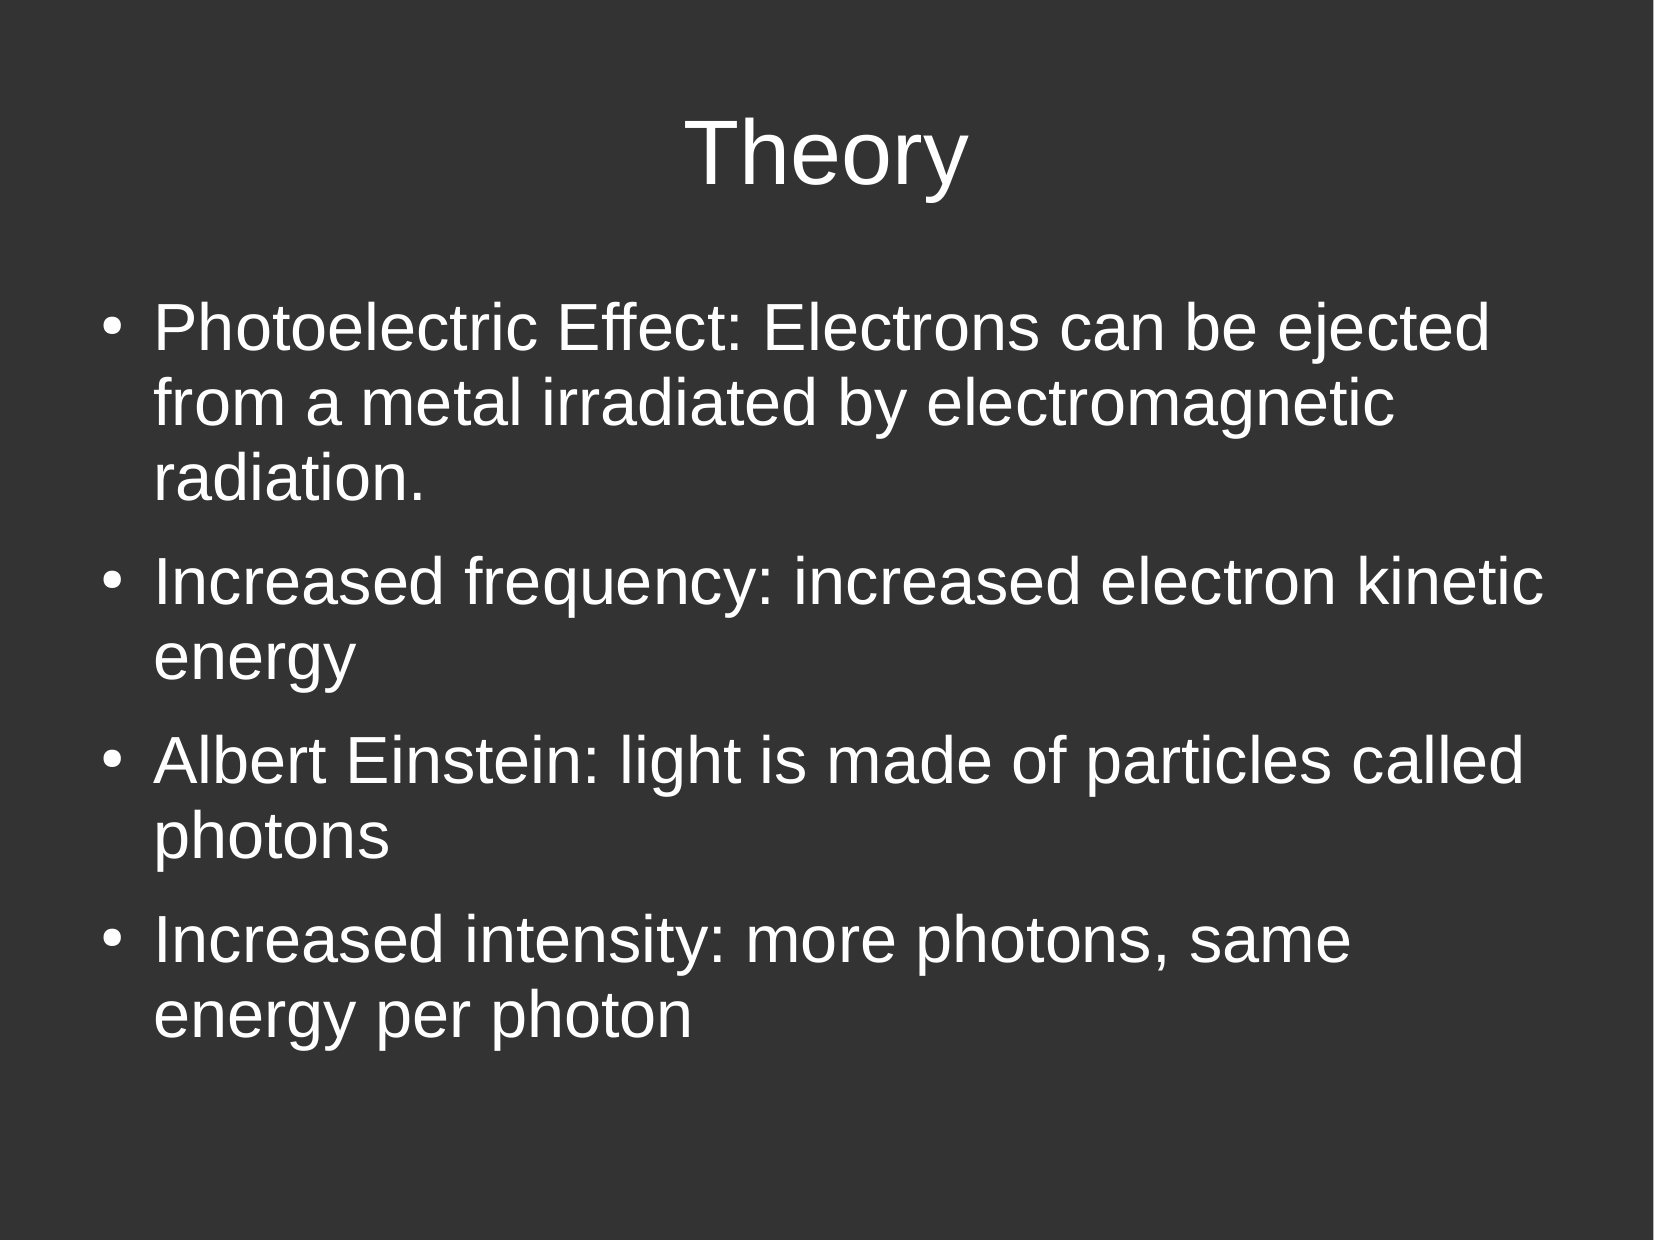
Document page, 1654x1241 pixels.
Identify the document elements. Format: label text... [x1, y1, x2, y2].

list Photoelectric Effect: Electrons can be ejected from a metal irradiated by electromagnetic radiation. Increased frequency: increased electron kinetic energy Albert Einstein: light is made of particles called photons Increased intensity: more photons, same energy per photon [82, 290, 1571, 1087]
title Theory [82, 49, 1571, 257]
